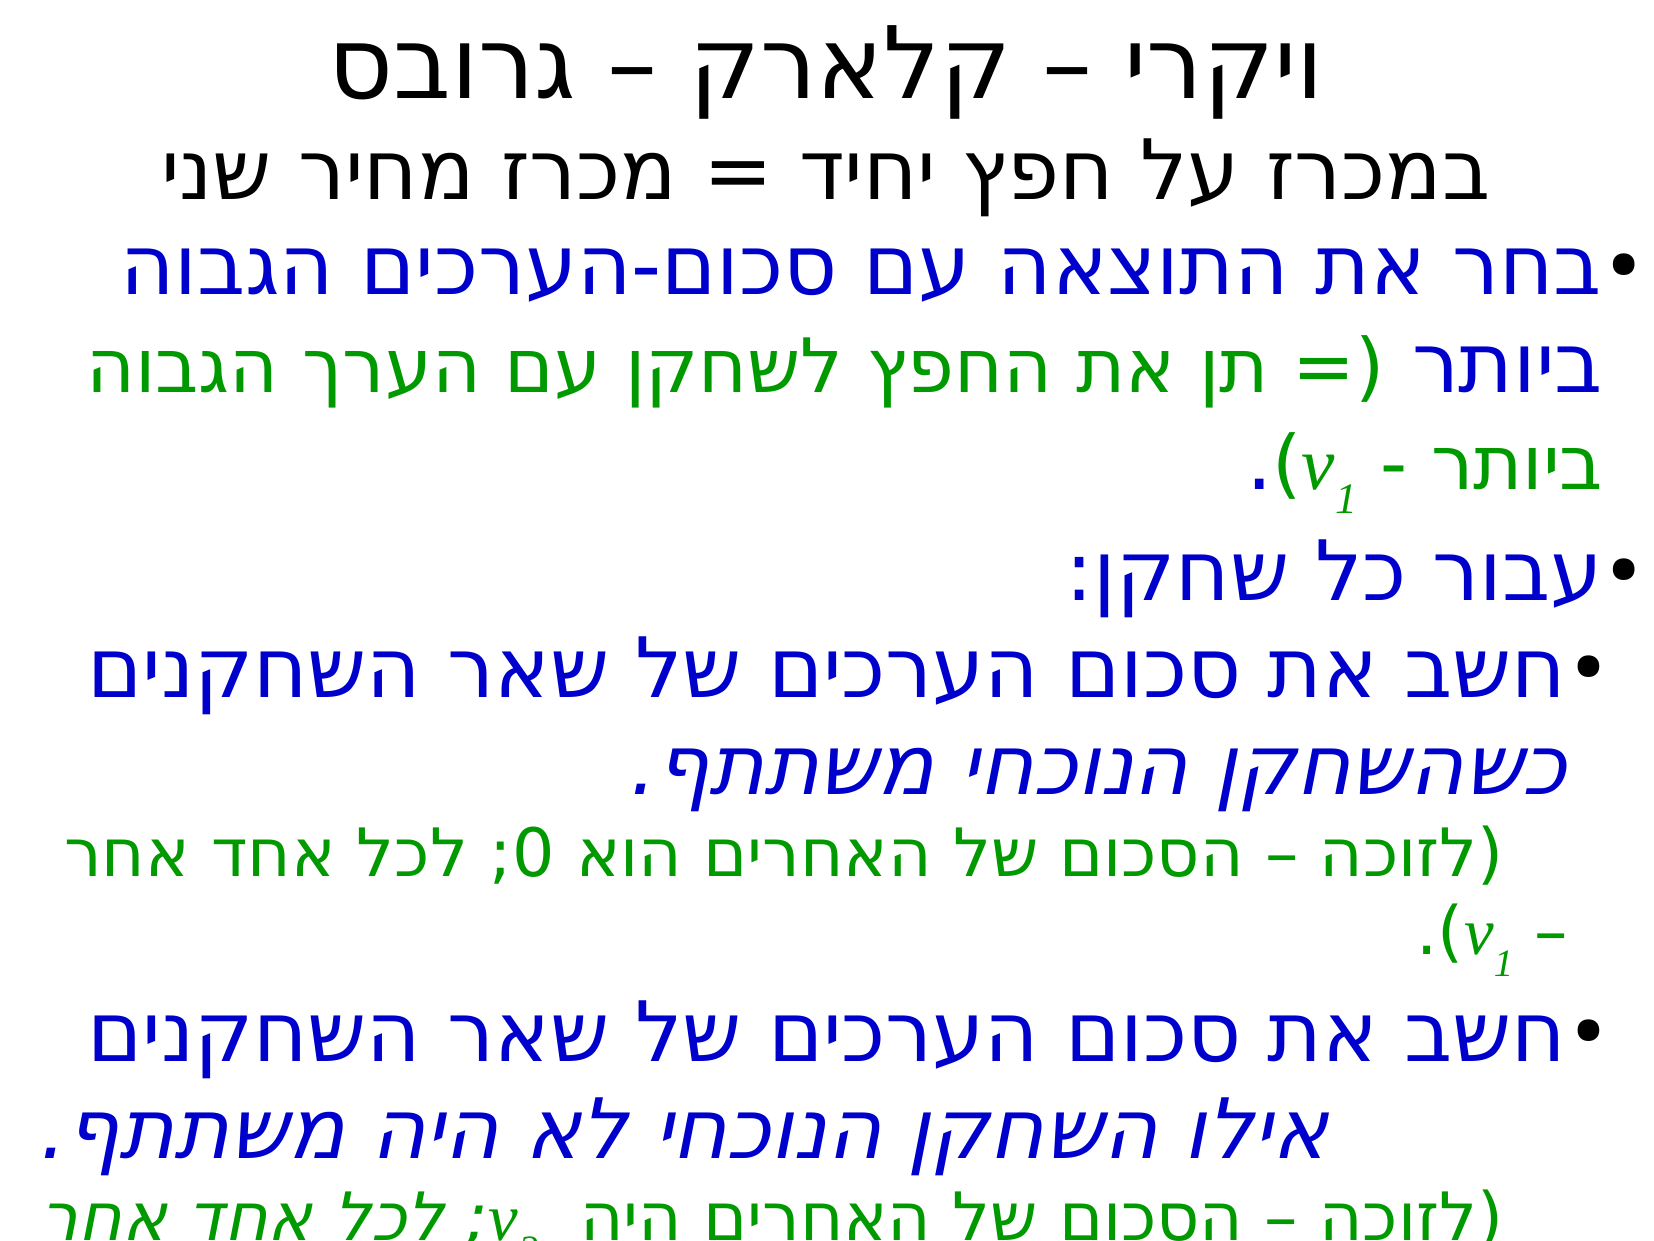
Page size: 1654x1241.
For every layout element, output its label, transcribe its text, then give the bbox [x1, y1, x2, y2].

text_box בחר את התוצאה עם סכום-הערכים הגבוה ביותר (= תן את החפץ לשחקן עם הערך הגבוה ביותר - v1). עבור כל שחקן: חשב את סכום הערכים של שאר השחקנים כשהשחקן הנוכחי משתתף. (לזוכה – הסכום של האחרים הוא 0; לכל אחד אחר – v1). חשב את סכום הערכים של שאר השחקנים אילו השחקן הנוכחי לא היה משתתף. (לזוכה – הסכום של האחרים היה v2; לכל אחד אחר – v1). גבה מהשחקן את ההפרש בין הסכומים. (לזוכה – ההפרש בין הסכומים הוא v2; לגל אחד אחר – 0). [0, 210, 1654, 1241]
title ויקרי – קלארק – גרובס במכרז על חפץ יחיד = מכרז מחיר שני [0, 1, 1654, 210]
